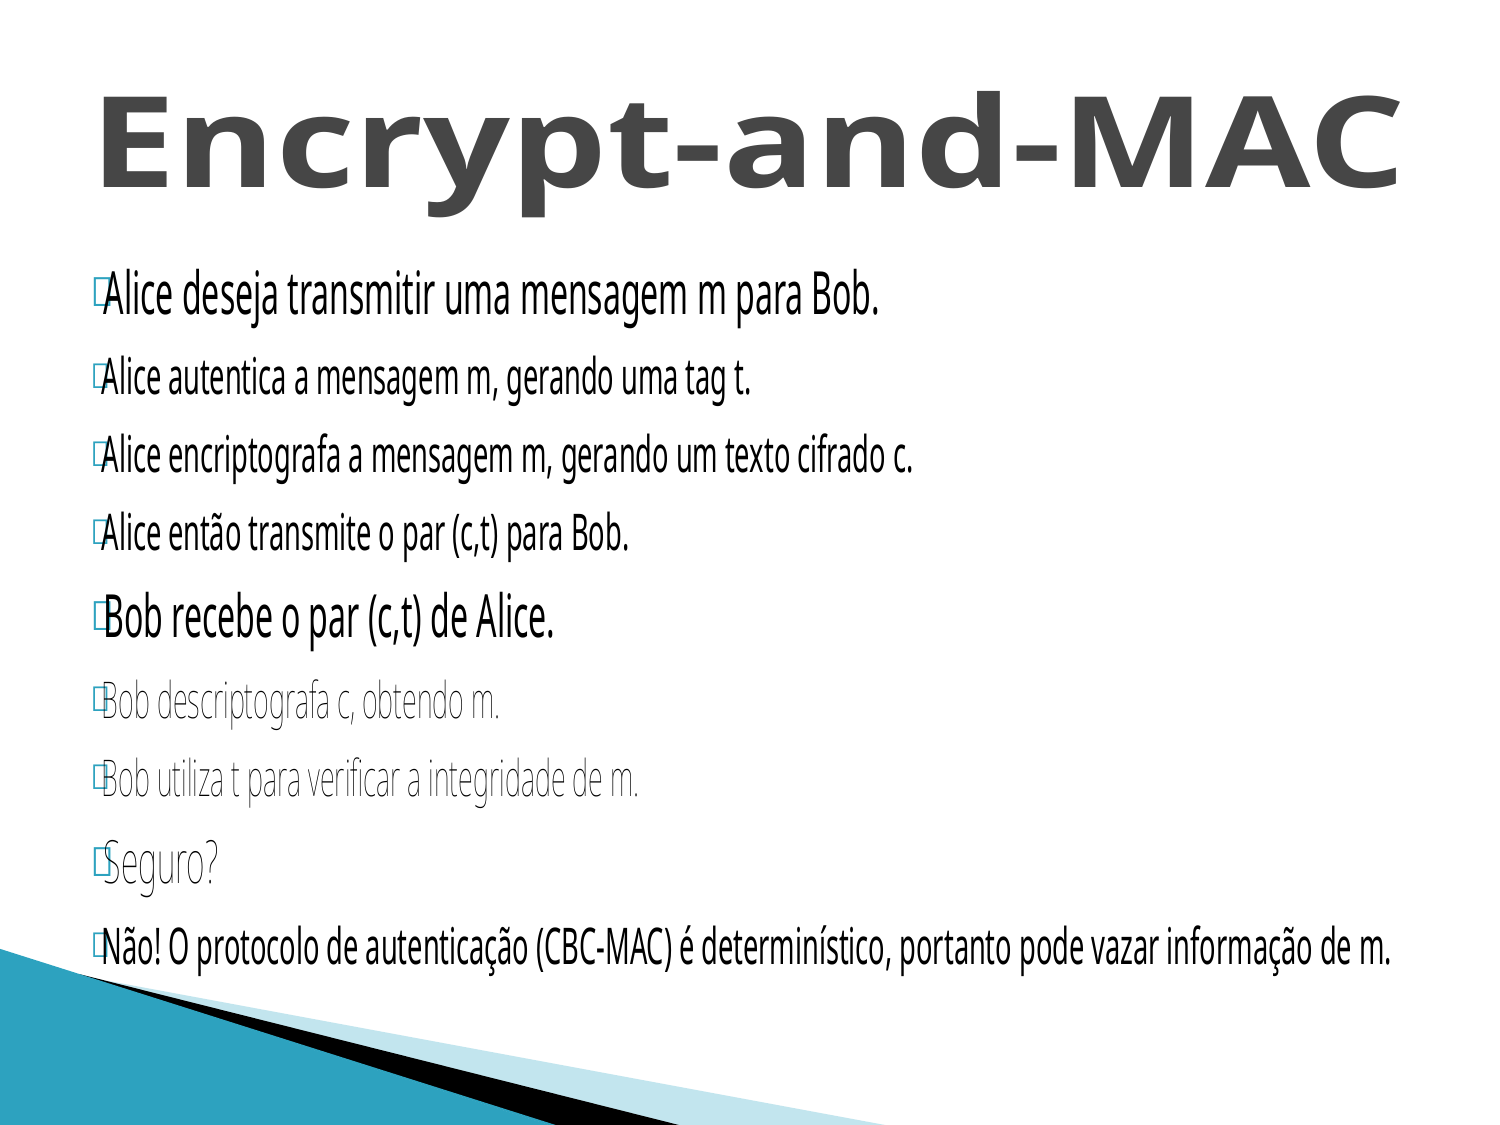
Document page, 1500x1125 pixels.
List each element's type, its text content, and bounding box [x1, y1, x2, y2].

list Alice deseja transmitir uma mensagem m para Bob. Alice autentica a mensagem m, gerando uma tag t. Alice encriptografa a mensagem m, gerando um texto cifrado c. Alice então transmite o par (c,t) para Bob. Bob recebe o par (c,t) de Alice. Bob descriptografa c, obtendo m. Bob utiliza t para verificar a integridade de m. Seguro? Não! O protocolo de autenticação (CBC-MAC) é determinístico, portanto pode vazar informação de m. [75, 243, 1426, 986]
title Encrypt-and-MAC [75, 45, 1426, 233]
